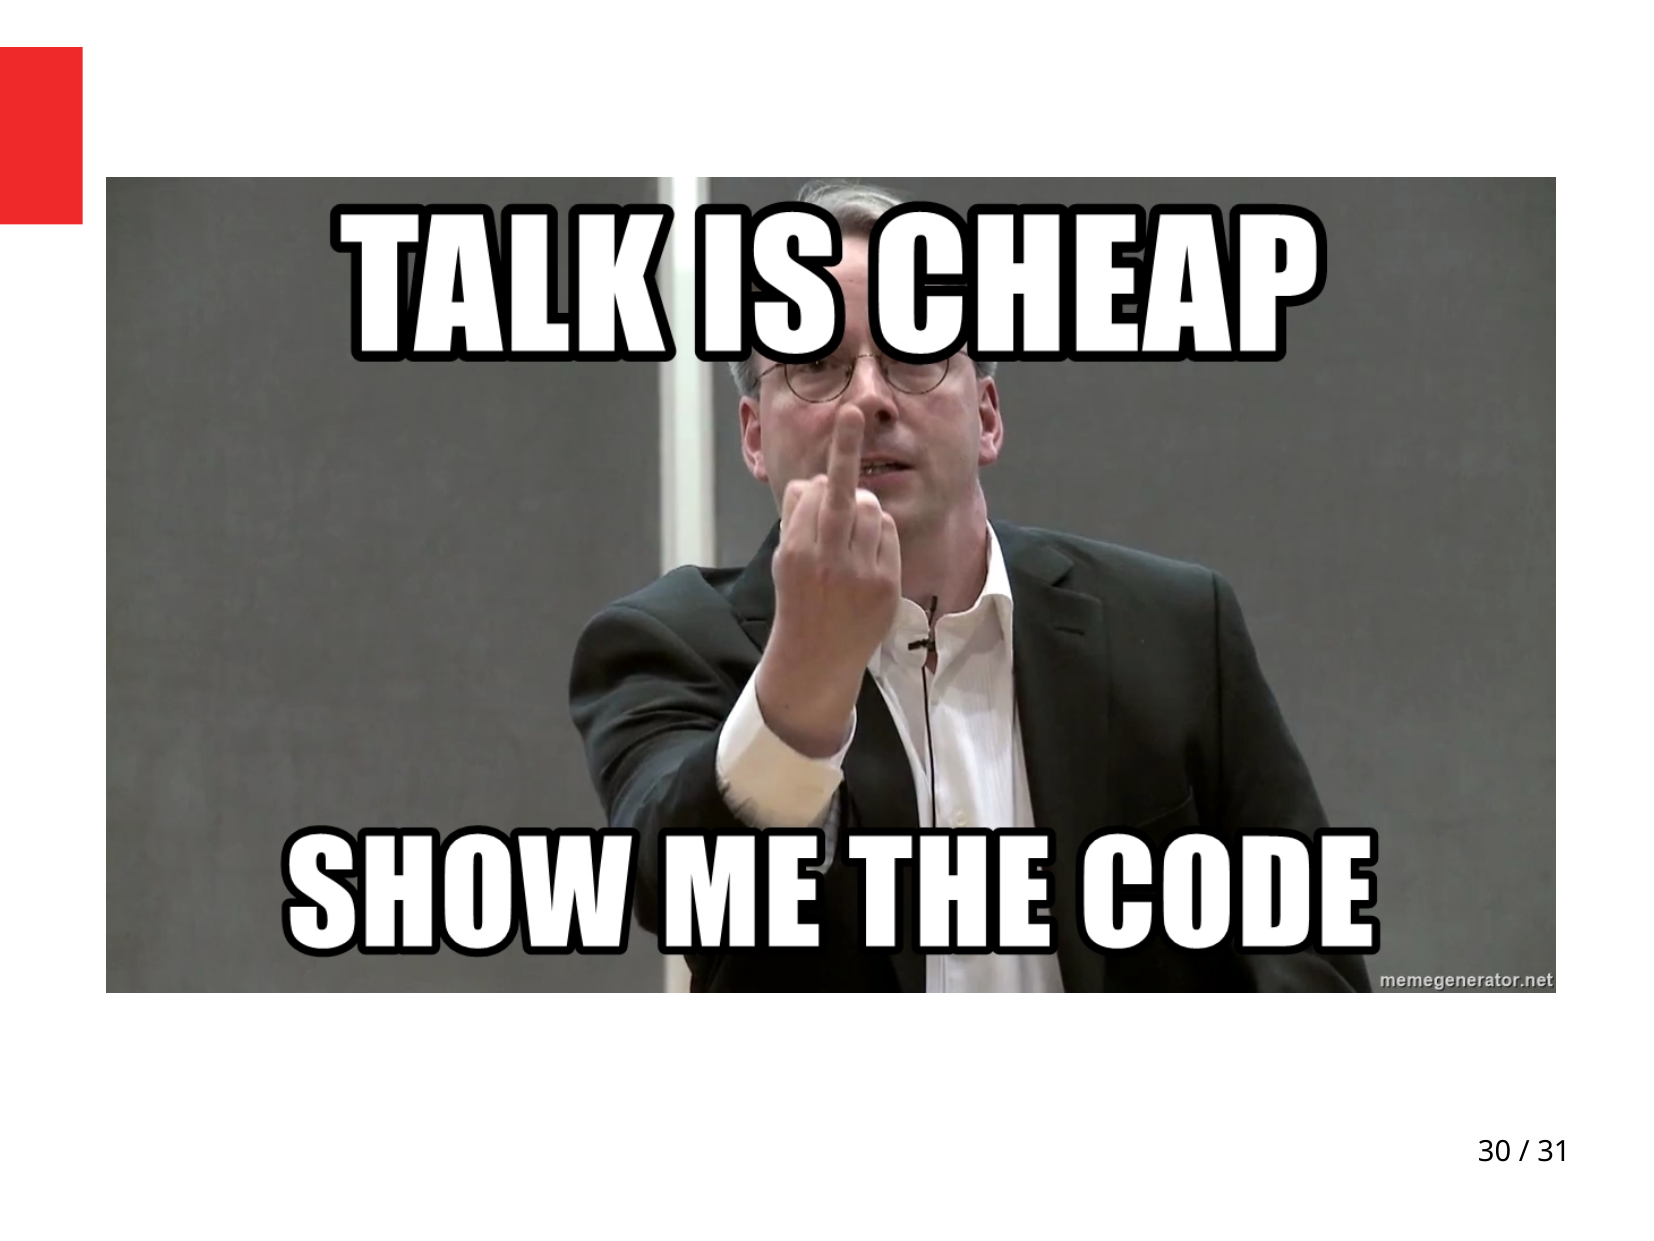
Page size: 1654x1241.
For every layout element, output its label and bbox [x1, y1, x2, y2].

picture [106, 177, 1556, 993]
